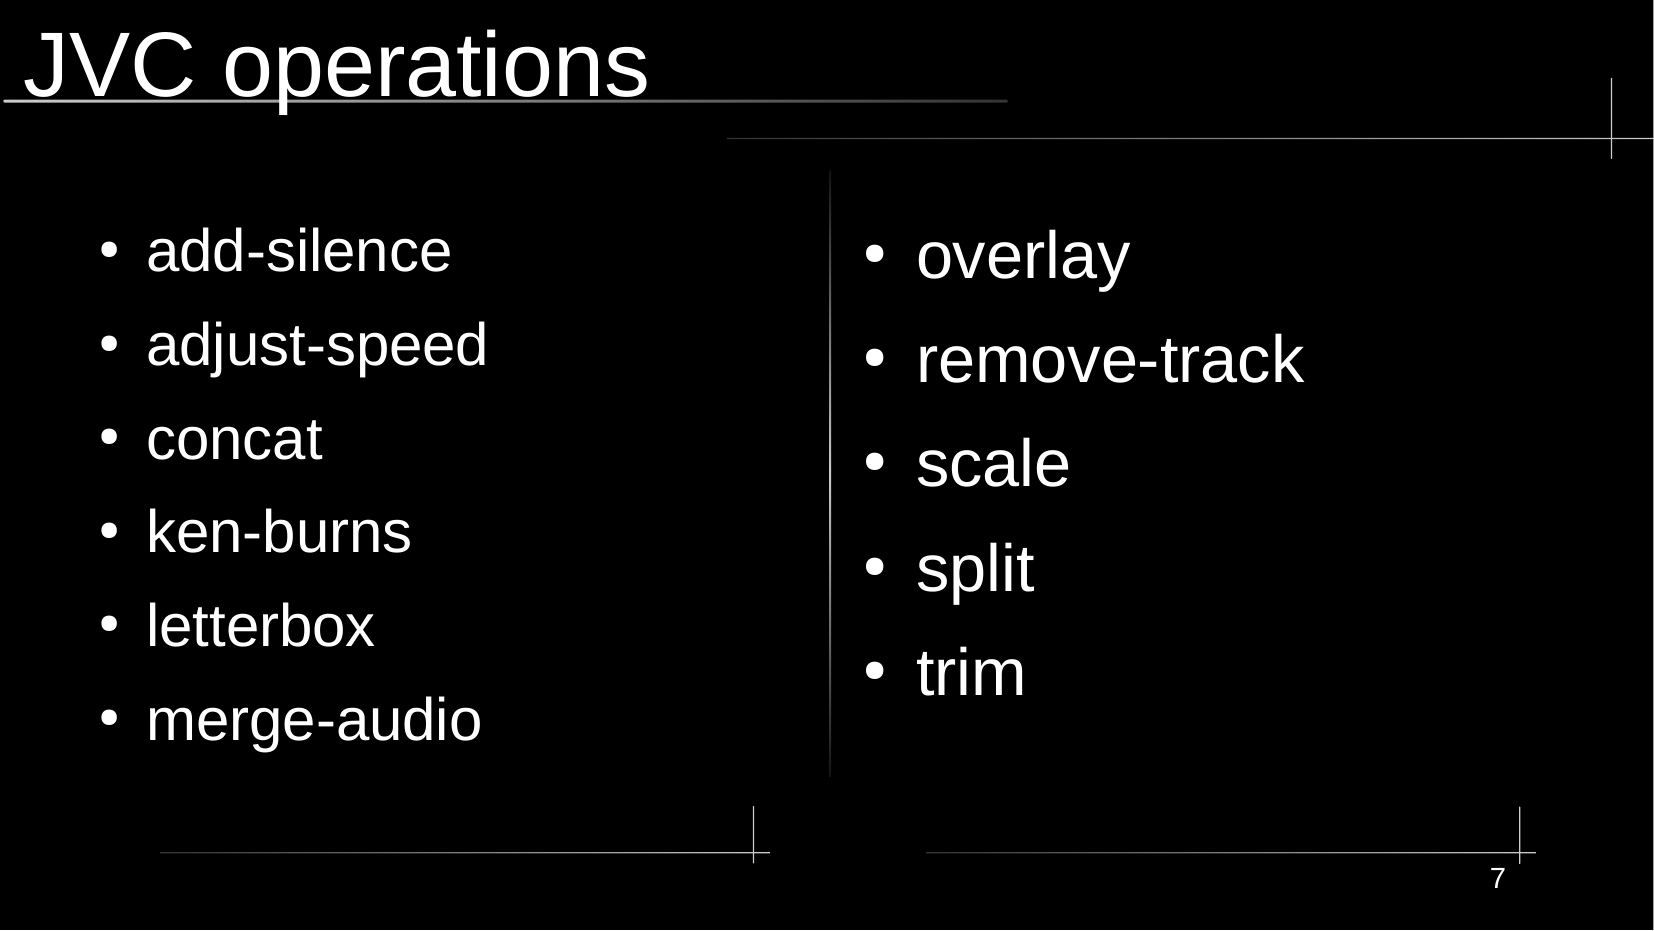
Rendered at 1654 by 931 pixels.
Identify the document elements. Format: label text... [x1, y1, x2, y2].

list add-silence adjust-speed concat ken-burns letterbox merge-audio [82, 217, 809, 758]
list overlay remove-track scale split trim [845, 217, 1572, 758]
title JVC operations [23, 11, 1589, 119]
